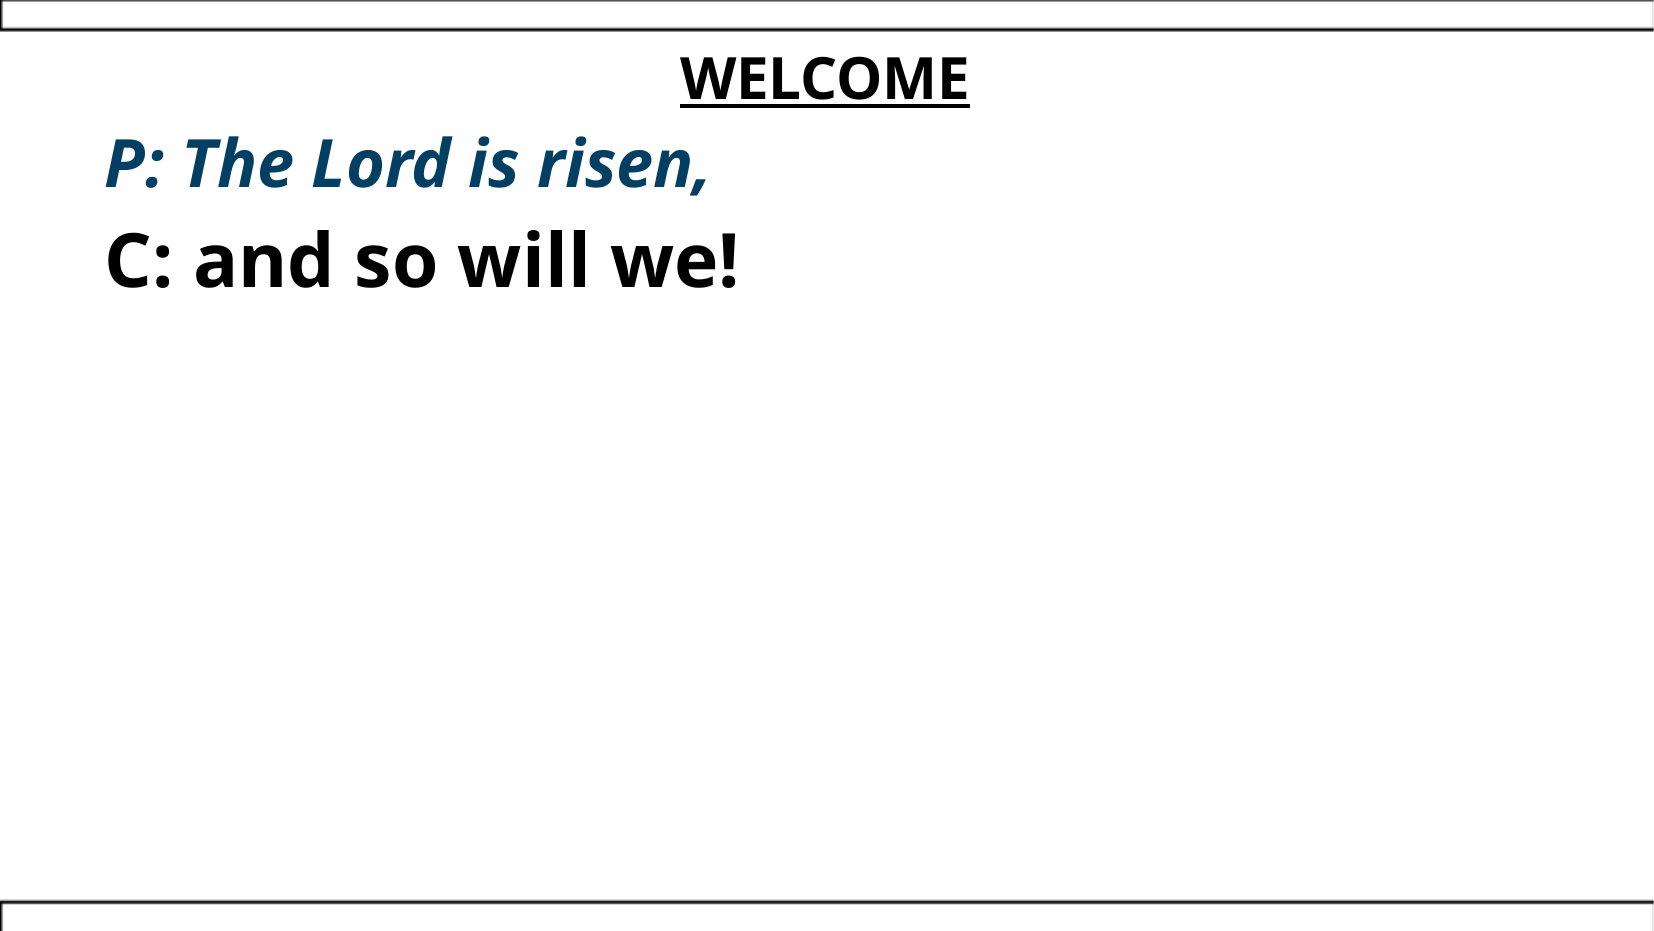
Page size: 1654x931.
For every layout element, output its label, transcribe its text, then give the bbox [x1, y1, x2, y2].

picture [0, 0, 1654, 931]
text_box WELCOME P: The Lord is risen, C: and so will we! [90, 30, 1561, 311]
